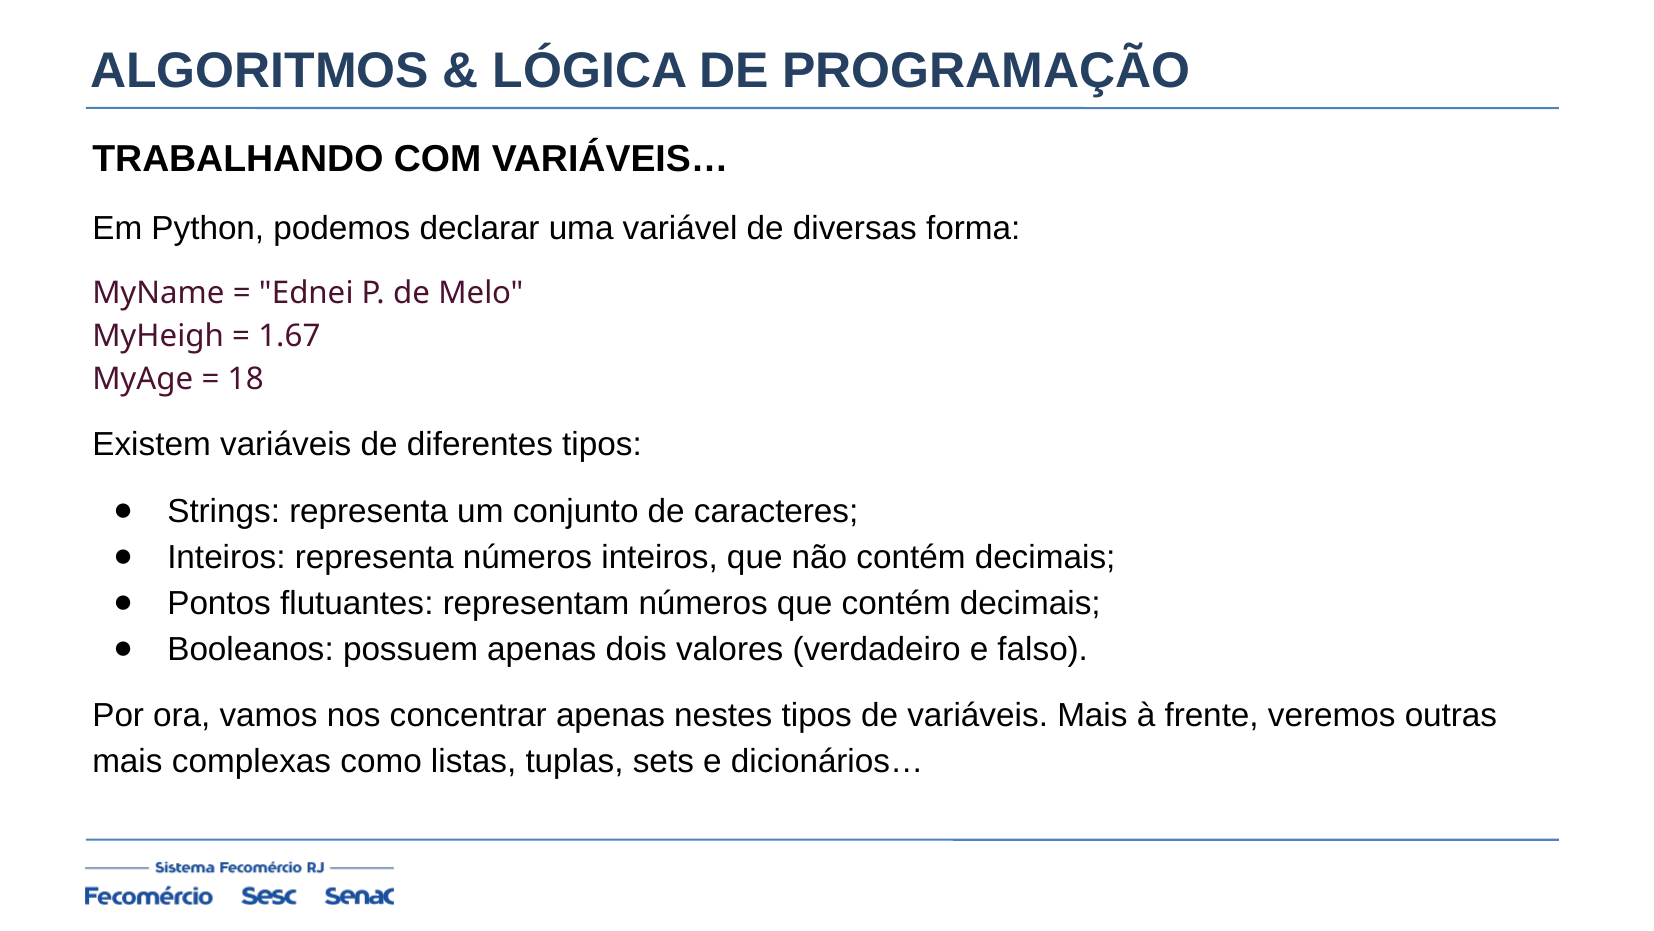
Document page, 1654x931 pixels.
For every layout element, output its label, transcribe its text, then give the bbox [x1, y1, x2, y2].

text_box ALGORITMOS & LÓGICA DE PROGRAMAÇÃO [90, 32, 1564, 104]
picture [62, 845, 416, 921]
text_box TRABALHANDO COM VARIÁVEIS… Em Python, podemos declarar uma variável de diversas forma: MyName = "Ednei P. de Melo" MyHeigh = 1.67 MyAge = 18 Existem variáveis de diferentes tipos: Strings: representa um conjunto de caracteres; Inteiros: representa números inteiros, que não contém decimais; Pontos flutuantes: representam números que contém decimais; Booleanos: possuem apenas dois valores (verdadeiro e falso). Por ora, vamos nos concentrar apenas nestes tipos de variáveis. Mais à frente, veremos outras mais complexas como listas, tuplas, sets e dicionários… [77, 112, 1564, 836]
